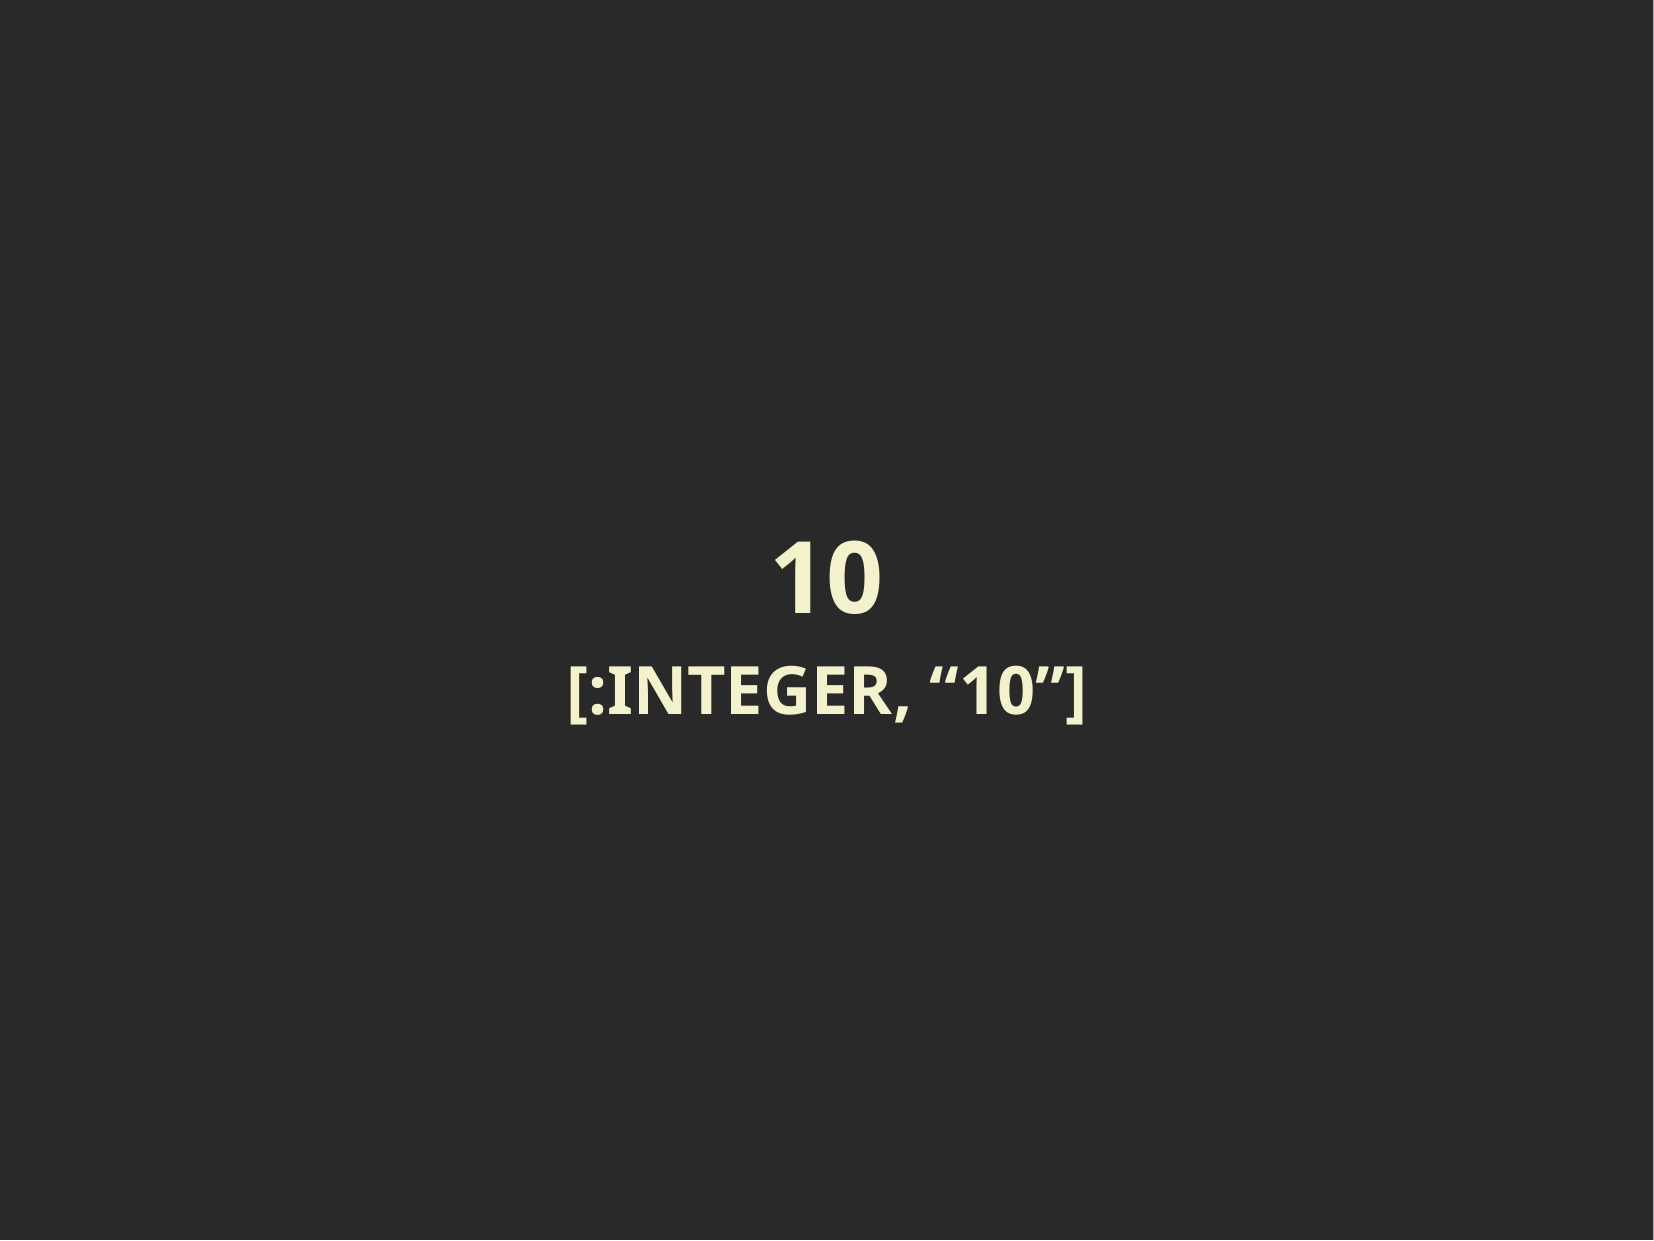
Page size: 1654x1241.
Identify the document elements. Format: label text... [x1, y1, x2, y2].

subtitle 10 [:INTEGER, “10”] [82, 140, 1571, 1101]
